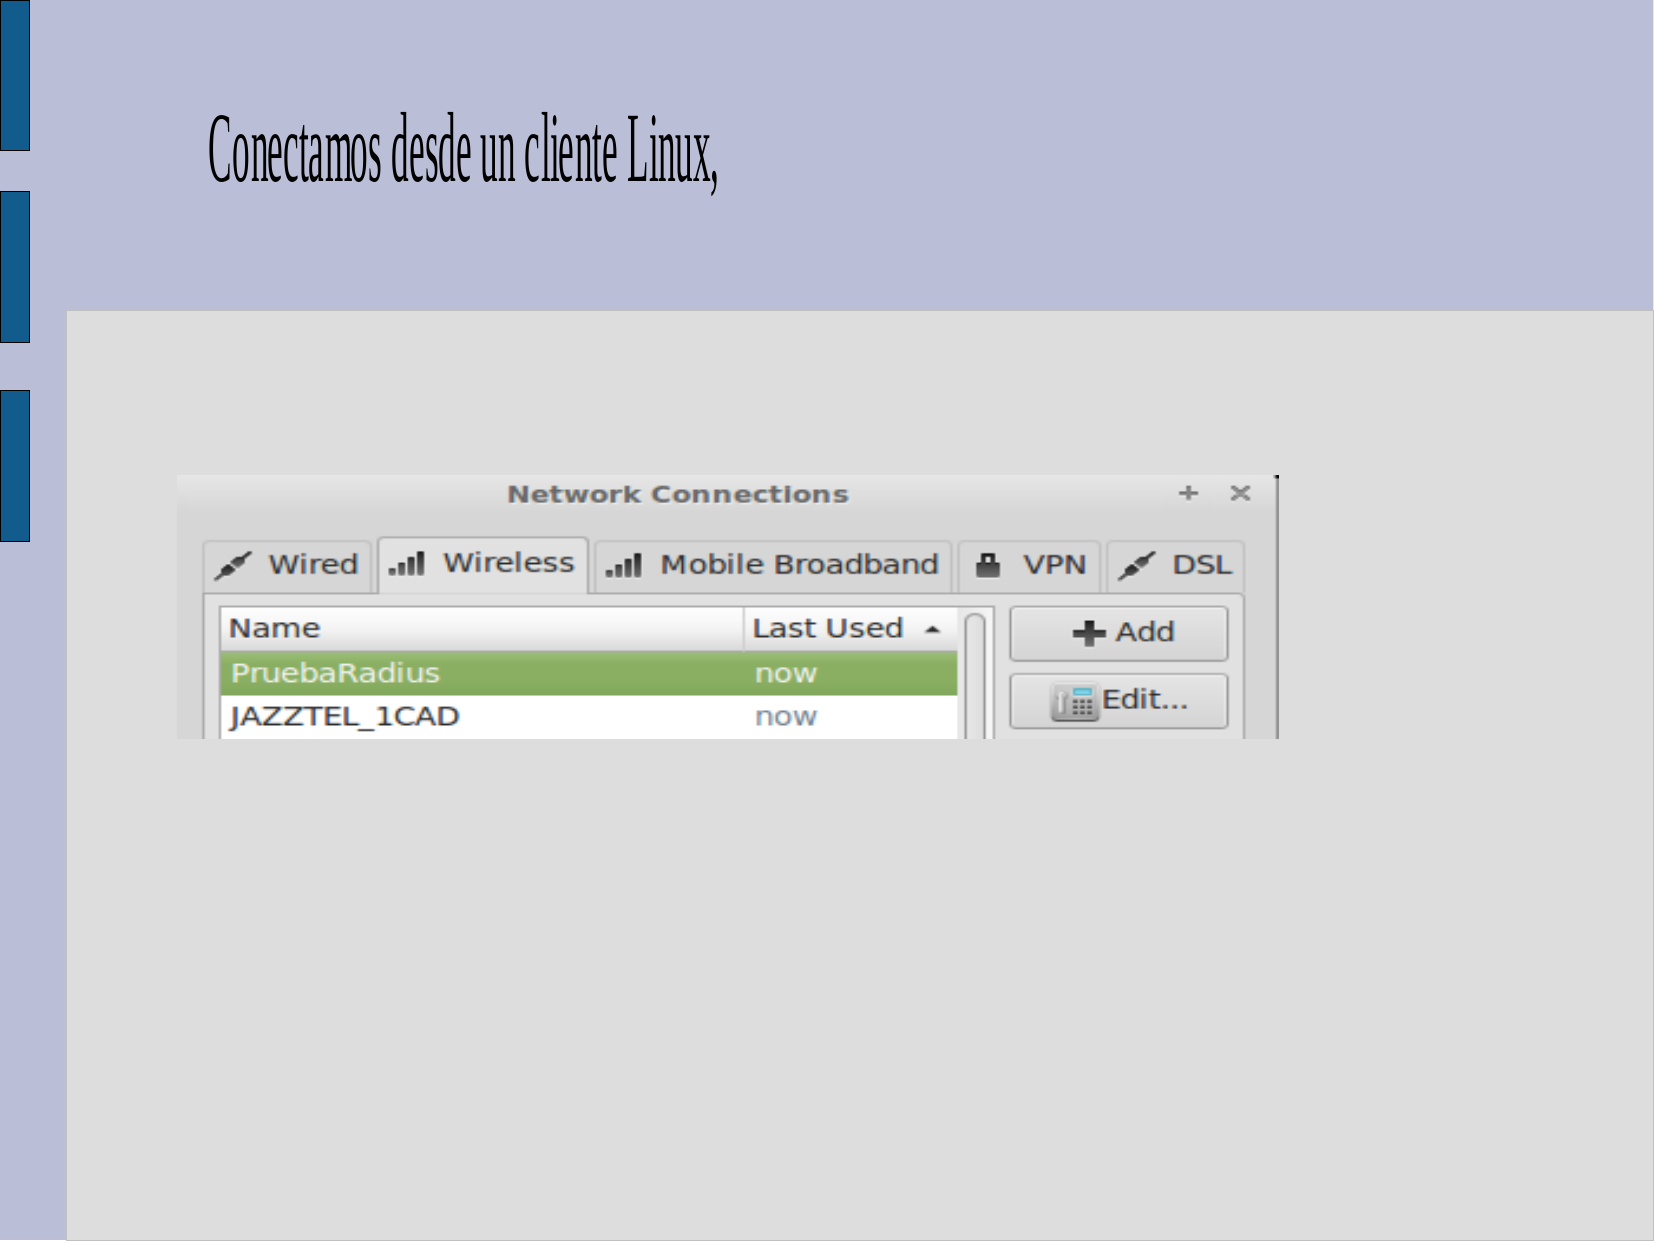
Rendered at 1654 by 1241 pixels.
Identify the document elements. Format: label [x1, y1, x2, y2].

picture [177, 475, 1279, 739]
chart [206, 88, 1623, 793]
